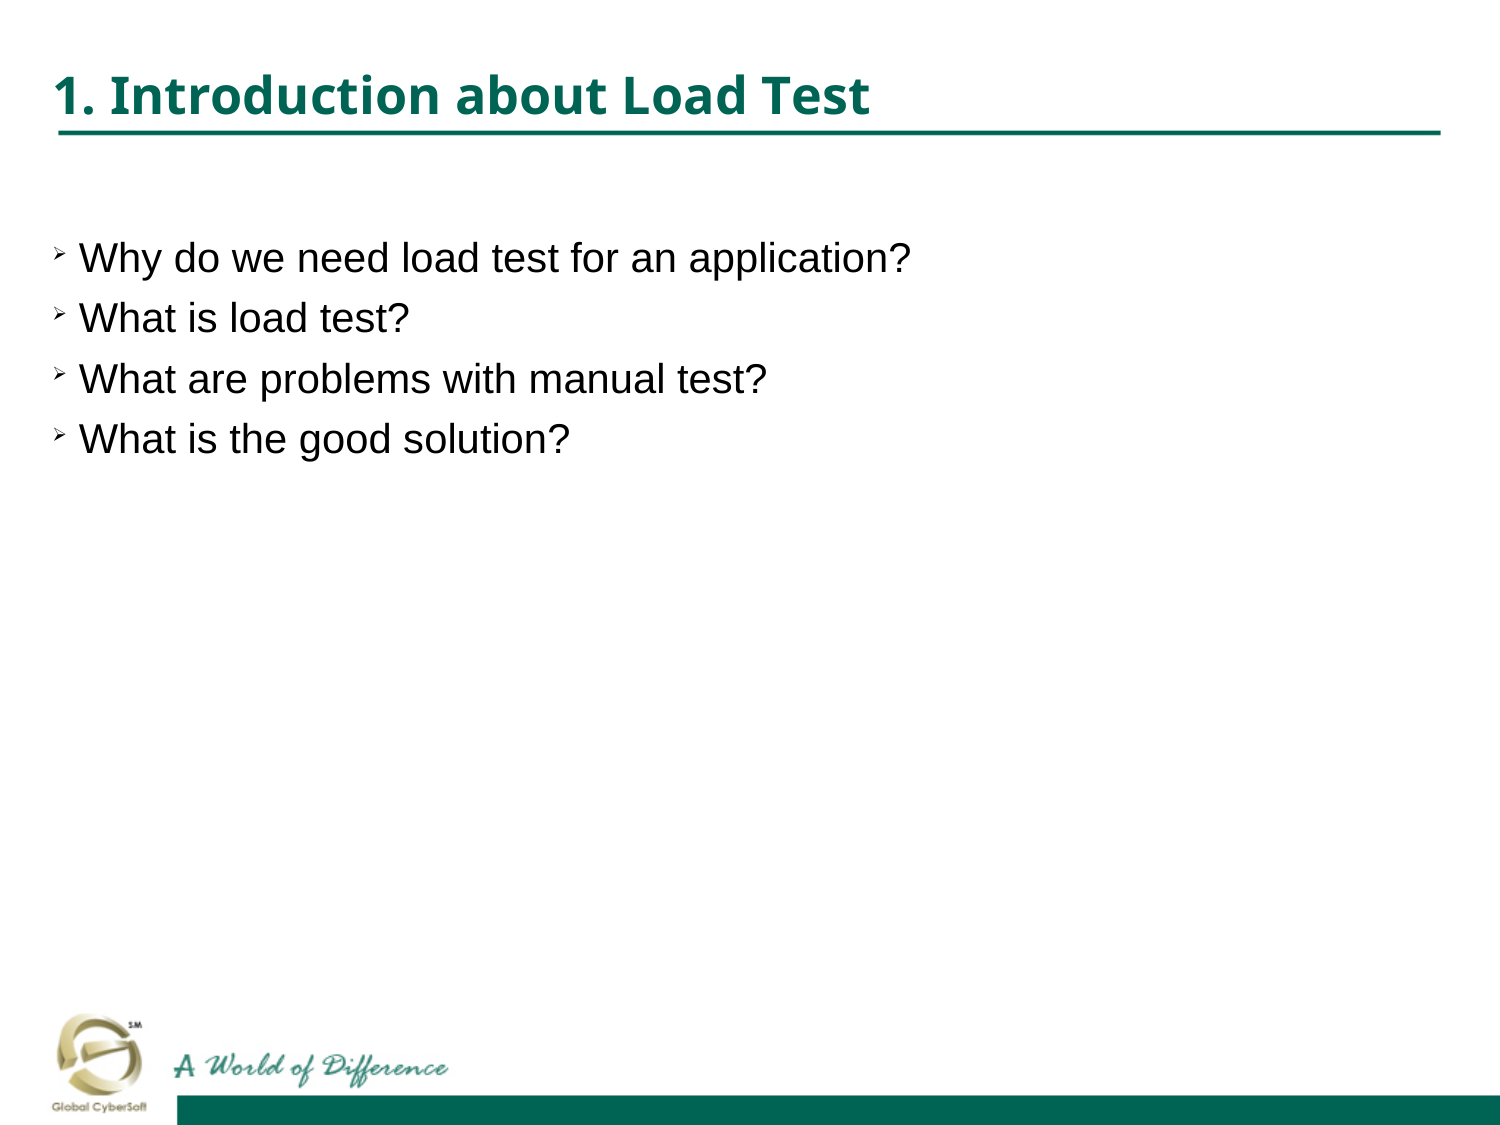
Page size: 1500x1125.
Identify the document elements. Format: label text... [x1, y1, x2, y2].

title 1. Introduction about Load Test [37, 0, 1463, 162]
picture [0, 0, 1500, 1125]
list Why do we need load test for an application? What is load test? What are problems with manual test? What is the good solution? [37, 162, 1463, 1013]
